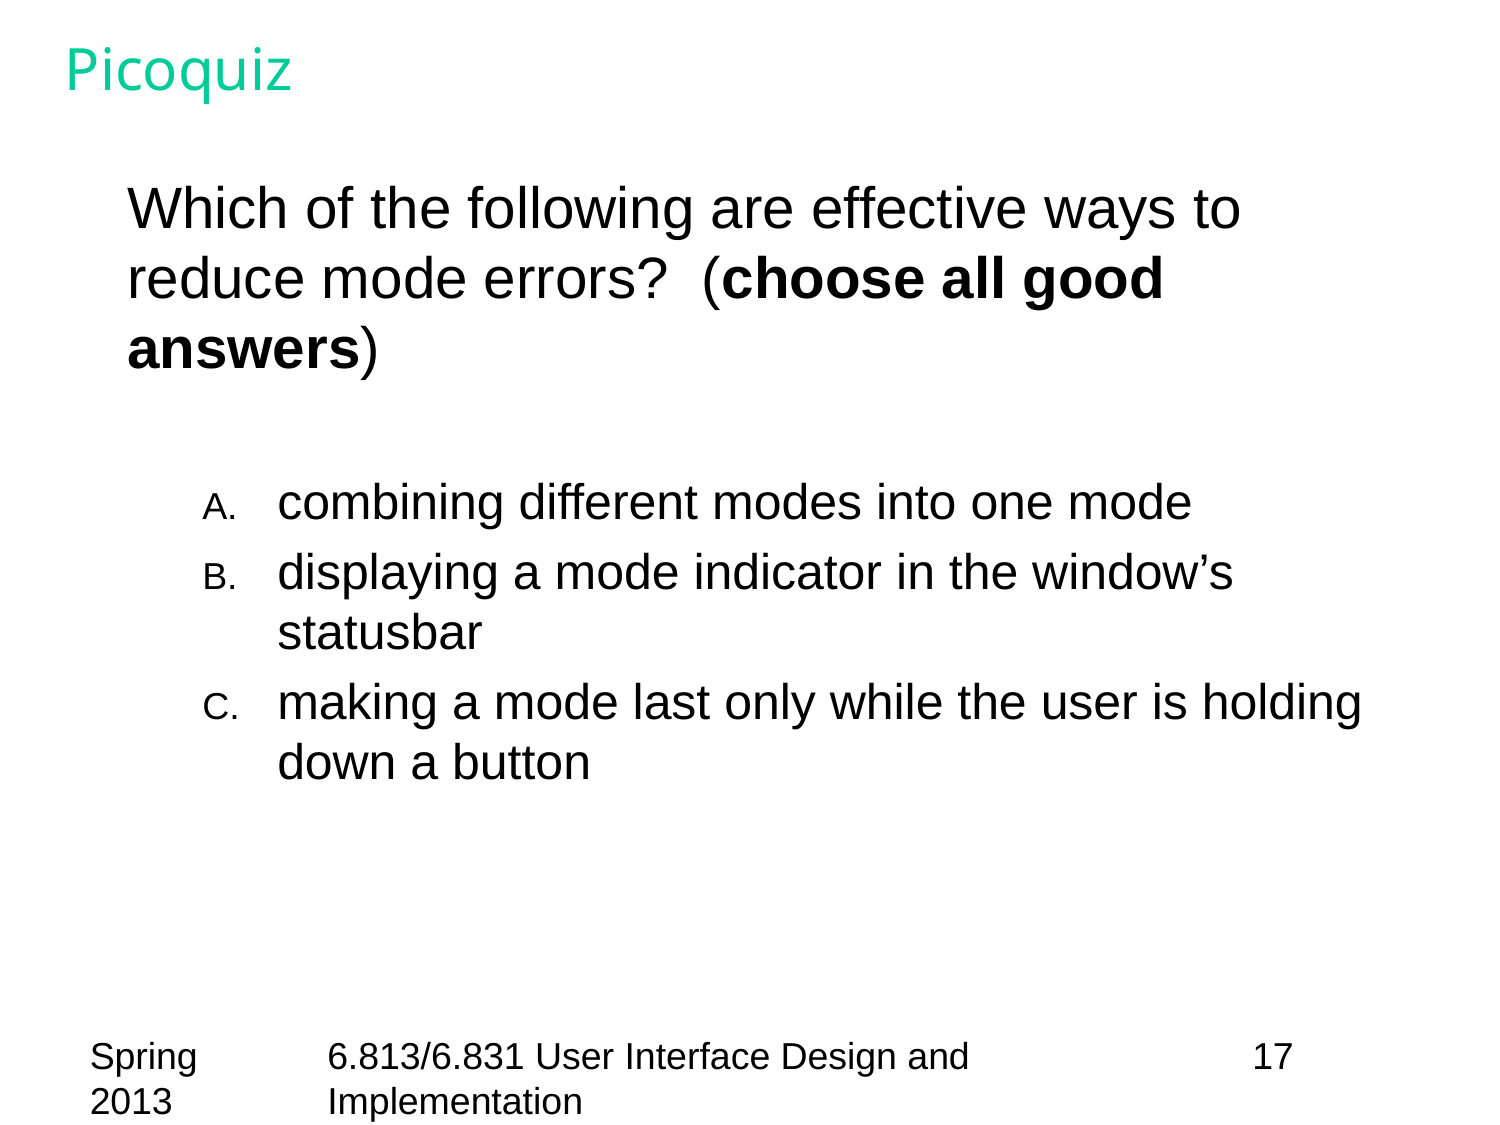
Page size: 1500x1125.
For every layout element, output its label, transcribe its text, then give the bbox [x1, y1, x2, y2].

list Which of the following are effective ways to reduce mode errors? (choose all good answers) combining different modes into one mode displaying a mode indicator in the window’s statusbar making a mode last only while the user is holding down a button [112, 162, 1388, 1000]
slide_number <number> [1237, 1024, 1425, 1103]
footer 6.813/6.831 User Interface Design and Implementation [312, 1024, 1225, 1103]
title Picoquiz [50, 24, 1438, 150]
slide_number Spring 2013 [75, 1024, 300, 1103]
